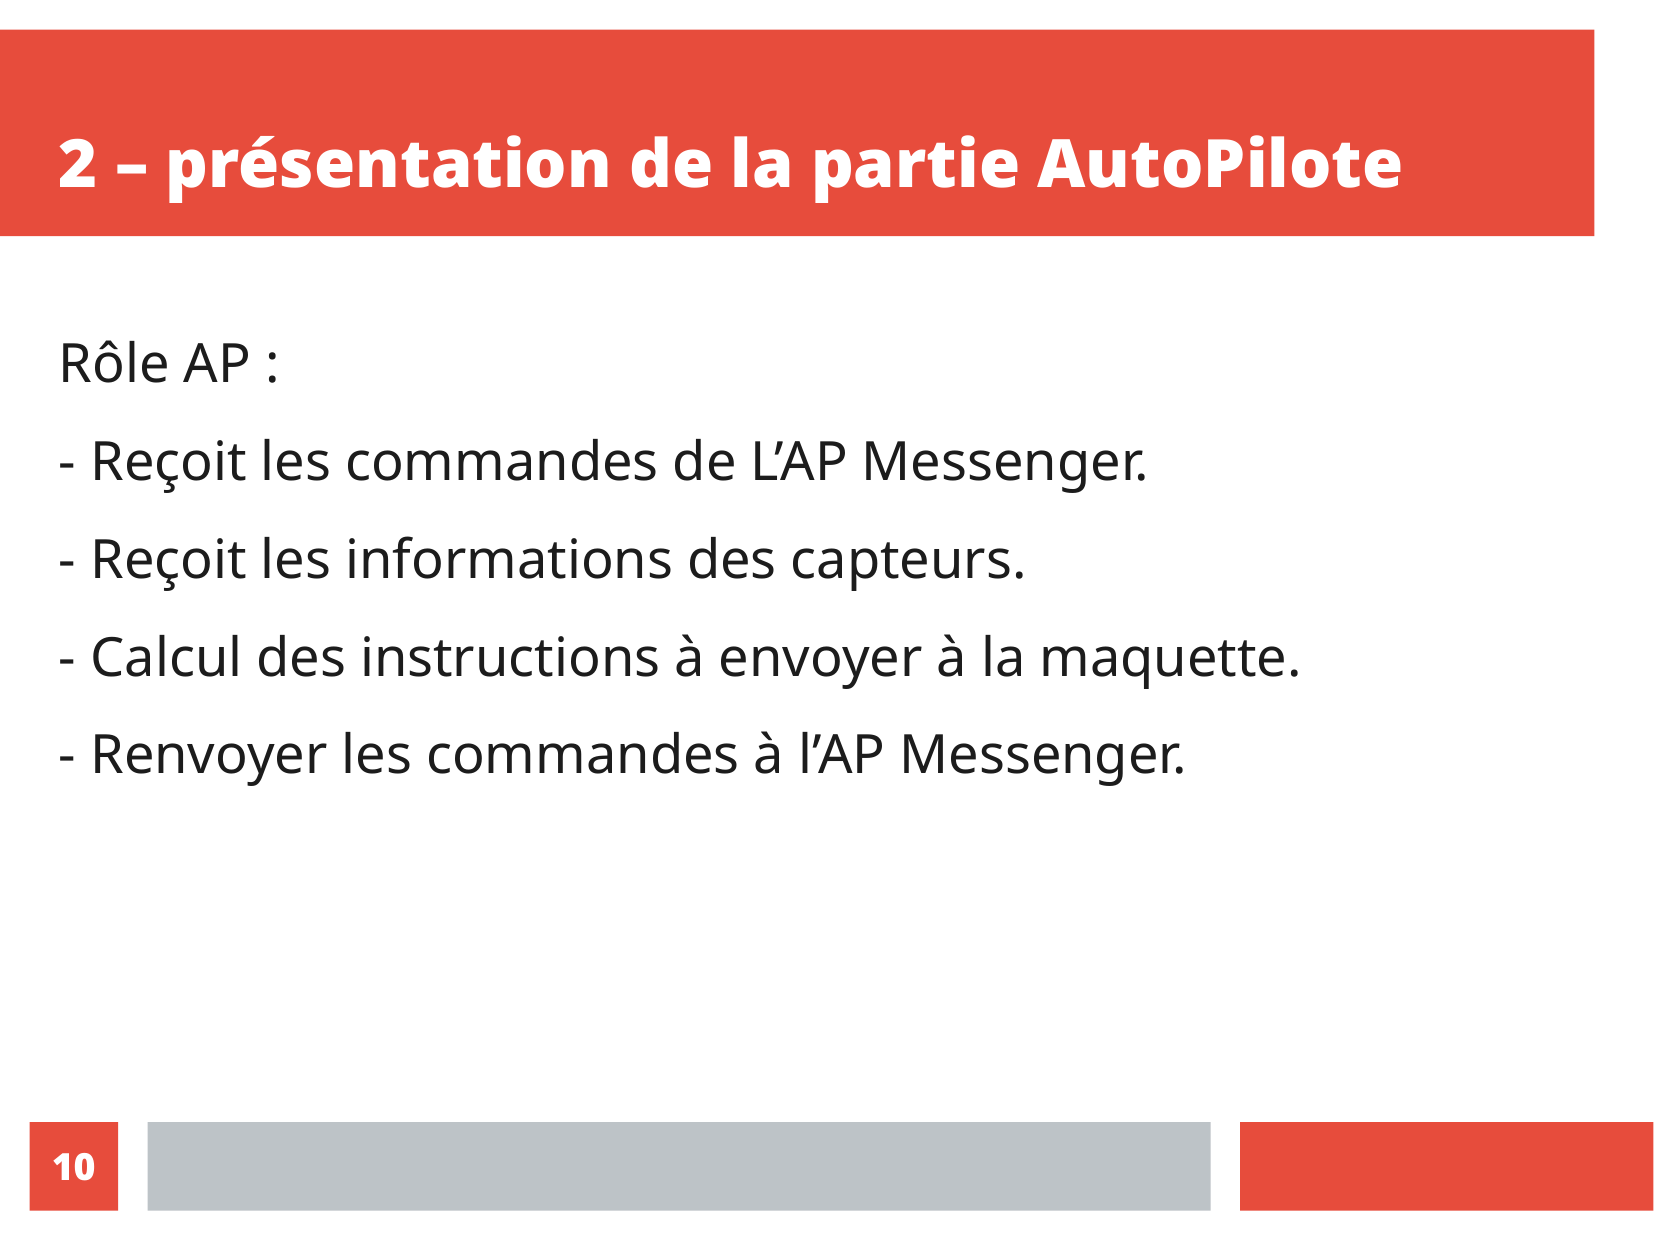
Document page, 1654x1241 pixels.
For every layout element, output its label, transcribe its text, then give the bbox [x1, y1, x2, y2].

title 2 – présentation de la partie AutoPilote [59, 59, 1595, 207]
list Rôle AP : - Reçoit les commandes de L’AP Messenger. - Reçoit les informations des capteurs. - Calcul des instructions à envoyer à la maquette. - Renvoyer les commandes à l’AP Messenger. [59, 324, 1565, 1093]
